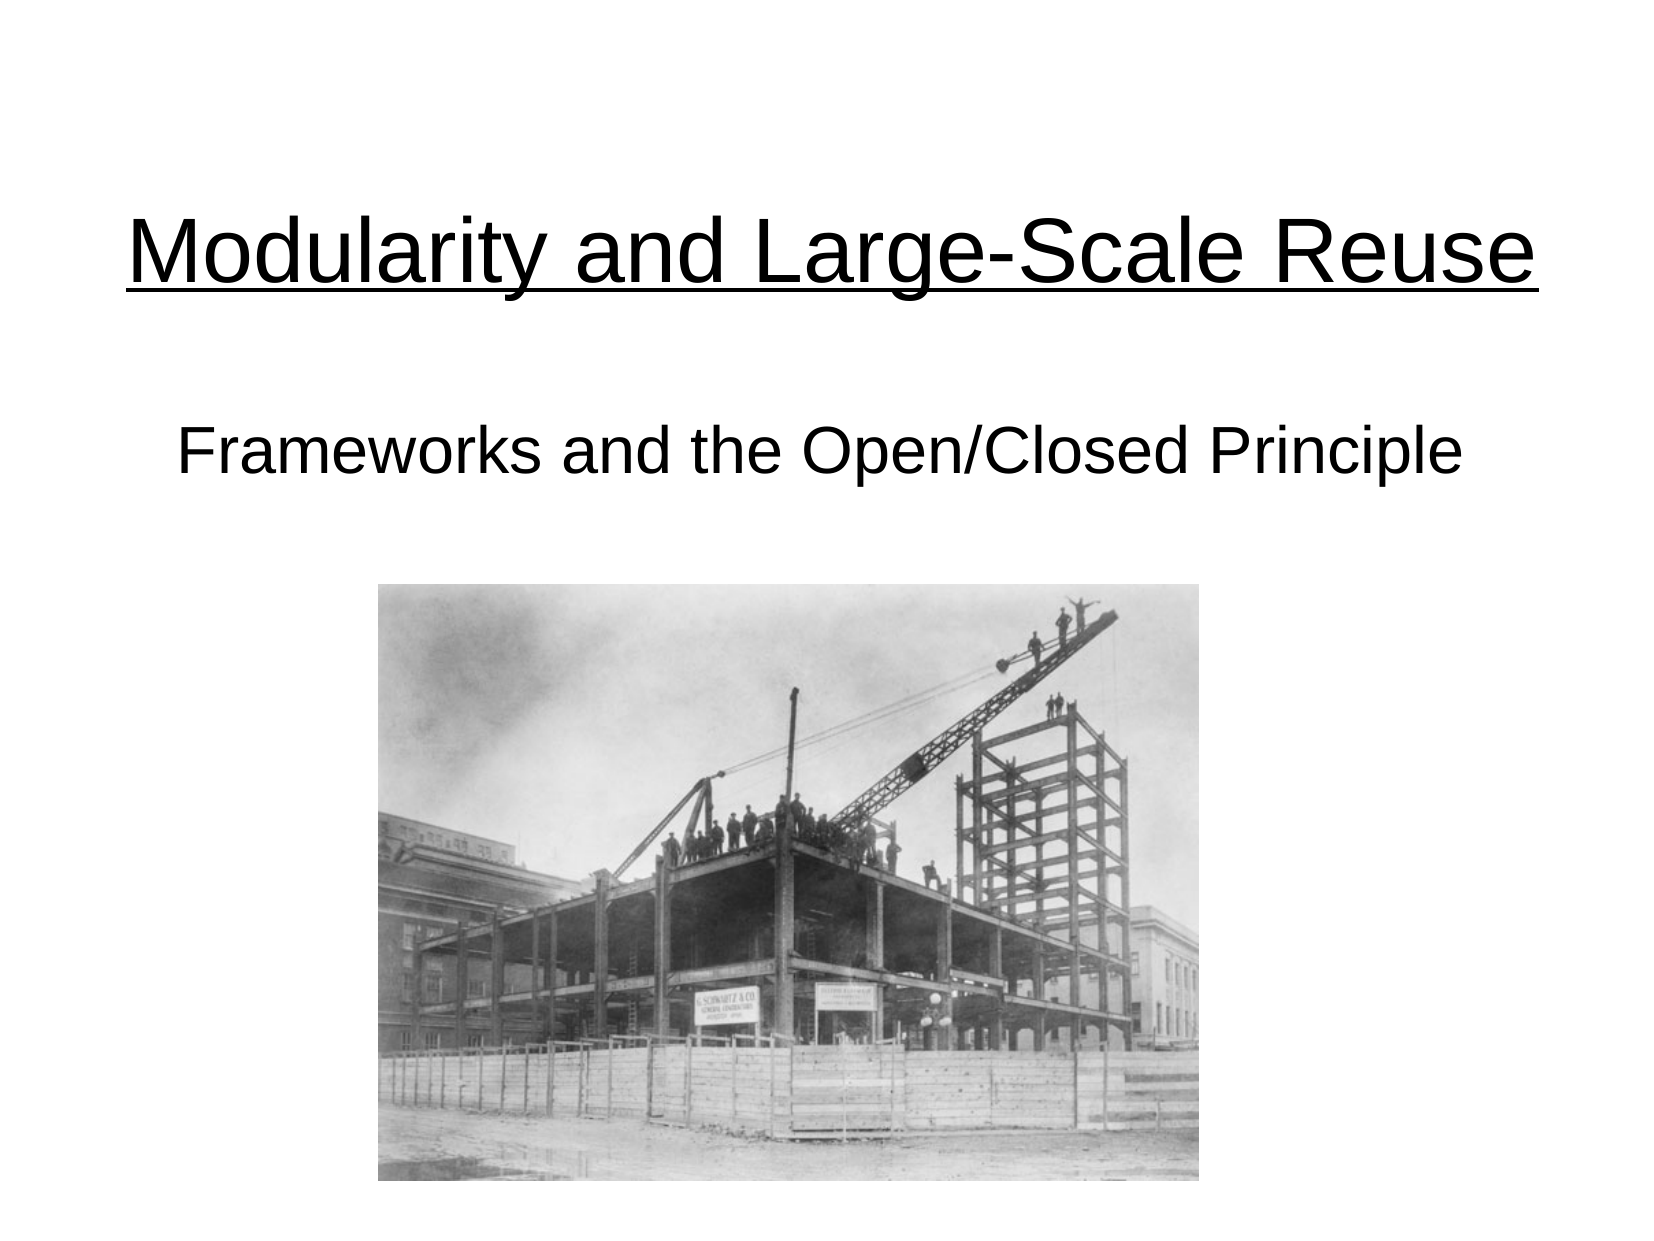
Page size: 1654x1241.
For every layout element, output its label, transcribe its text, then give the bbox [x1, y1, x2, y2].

picture [378, 584, 1199, 1181]
title Modularity and Large-Scale Reuse [88, 147, 1577, 355]
subtitle Frameworks and the Open/Closed Principle [76, 369, 1565, 532]
